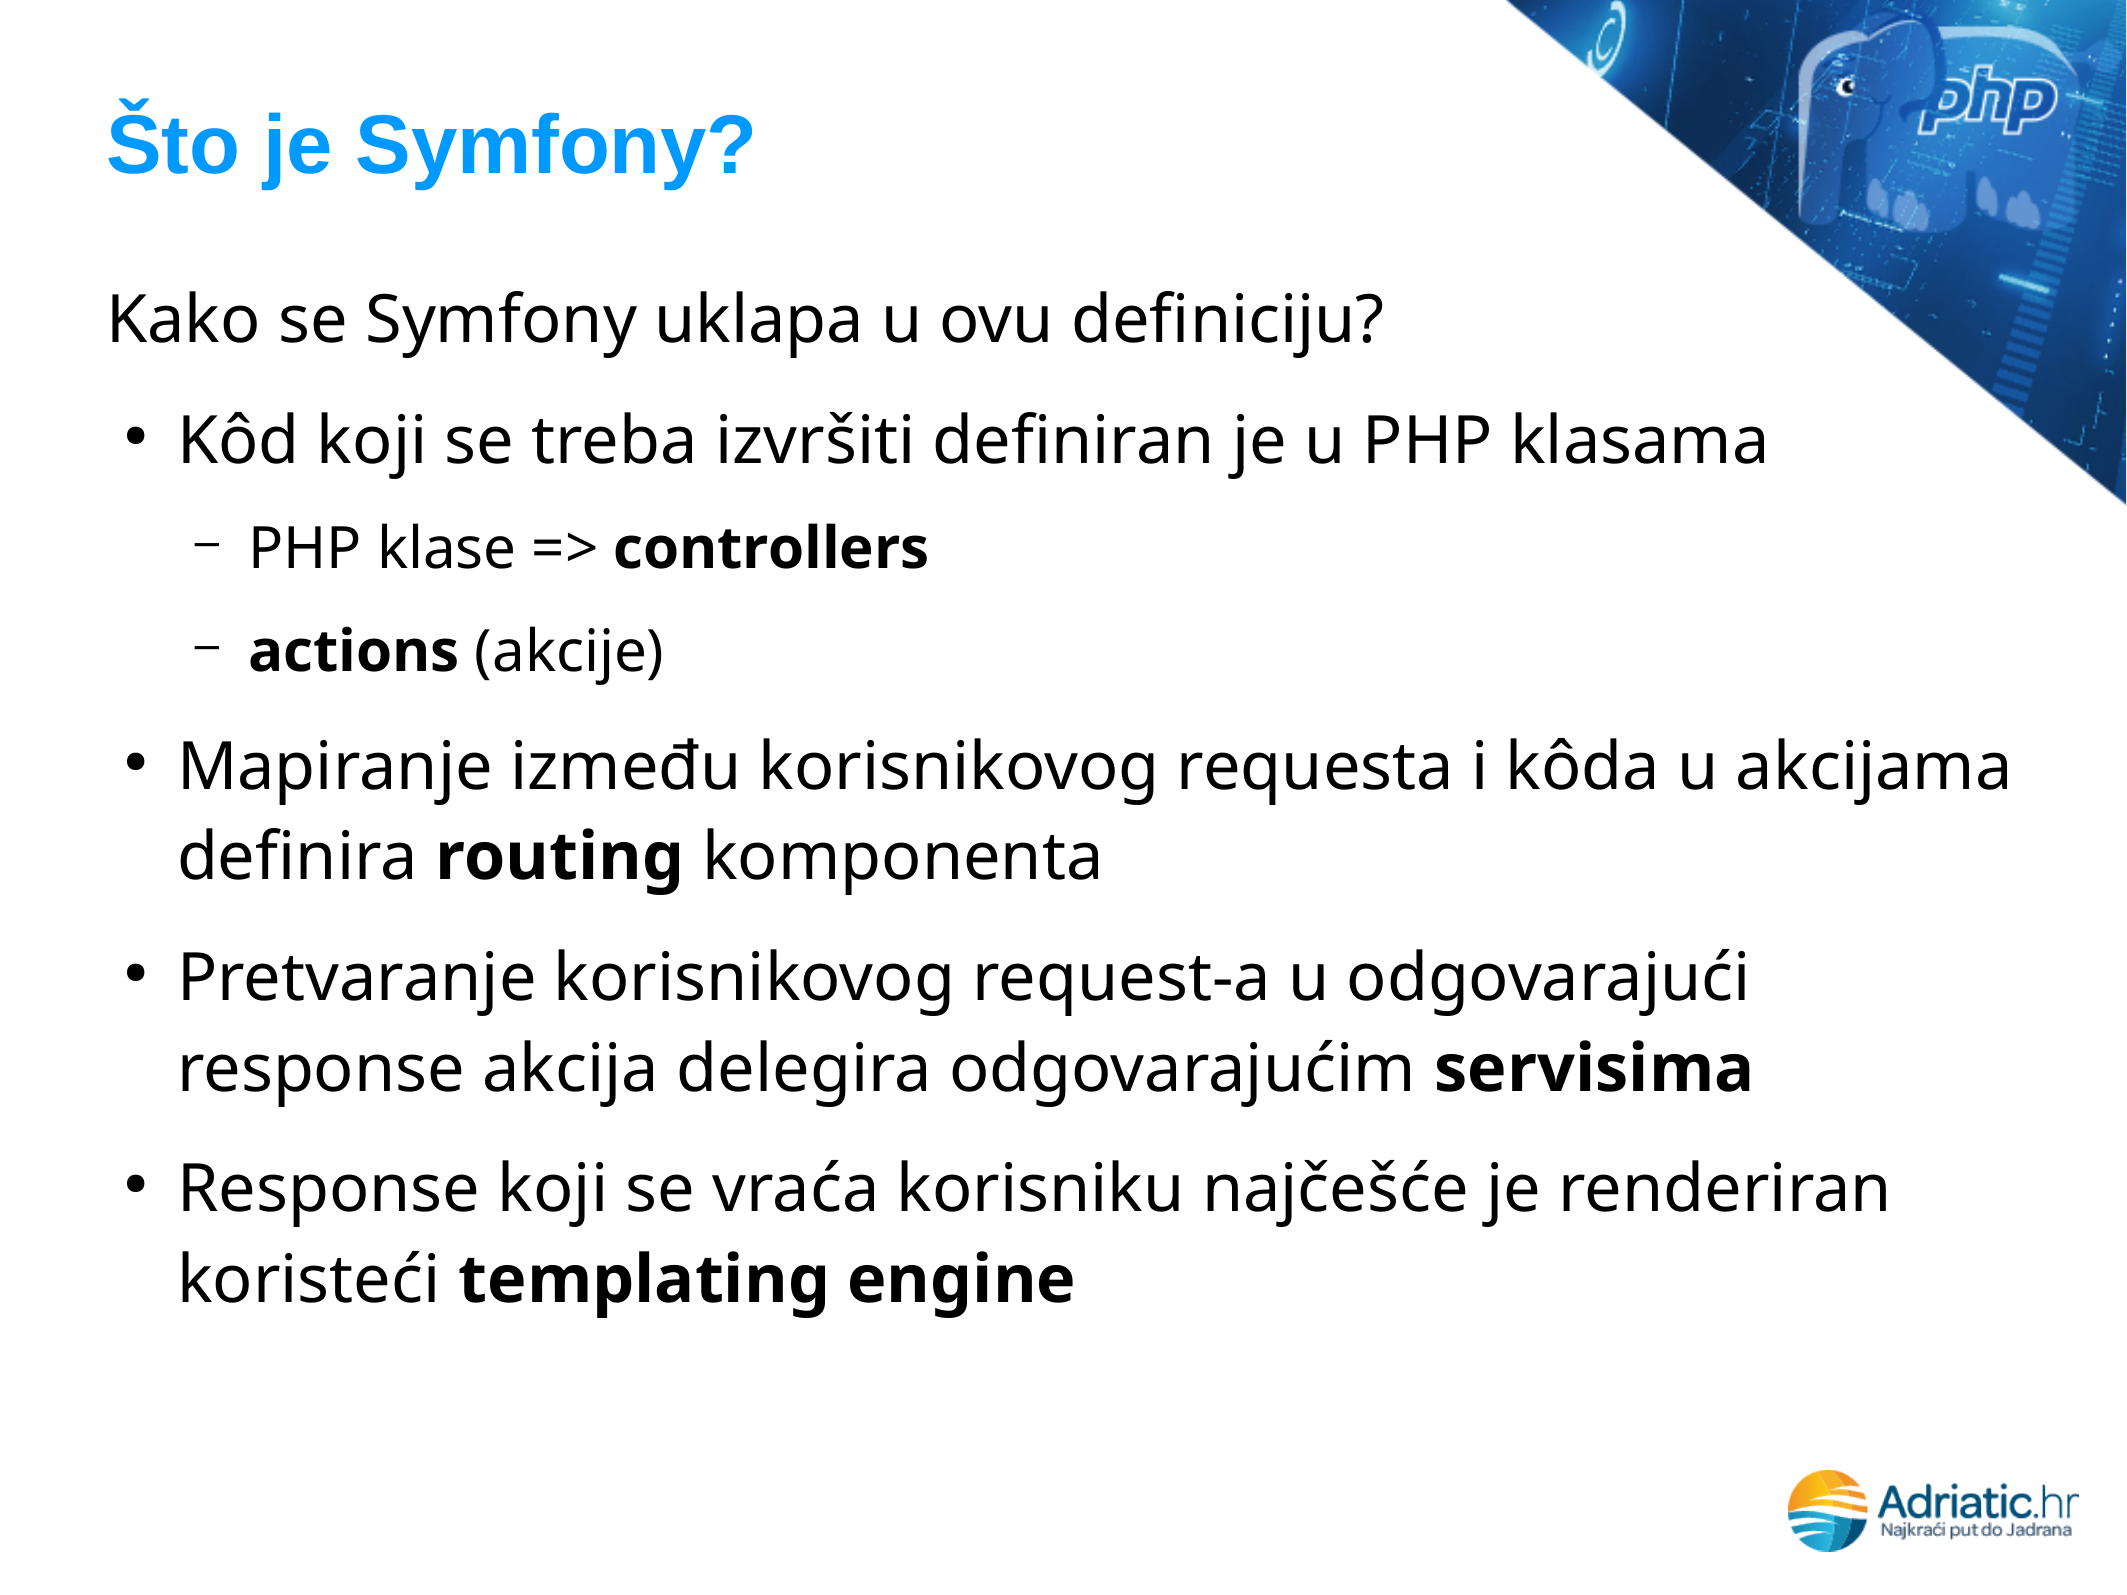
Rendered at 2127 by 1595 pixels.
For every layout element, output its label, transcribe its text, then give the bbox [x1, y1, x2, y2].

list Kako se Symfony uklapa u ovu definiciju? Kôd koji se treba izvršiti definiran je u PHP klasama PHP klase => controllers actions (akcije) Mapiranje između korisnikovog requesta i kôda u akcijama definira routing komponenta Pretvaranje korisnikovog request-a u odgovarajući response akcija delegira odgovarajućim servisima Response koji se vraća korisniku najčešće je renderiran koristeći templating engine [106, 271, 2020, 1453]
picture [1788, 1470, 2079, 1552]
picture [1505, 0, 2127, 625]
title Što je Symfony? [106, 70, 1630, 219]
